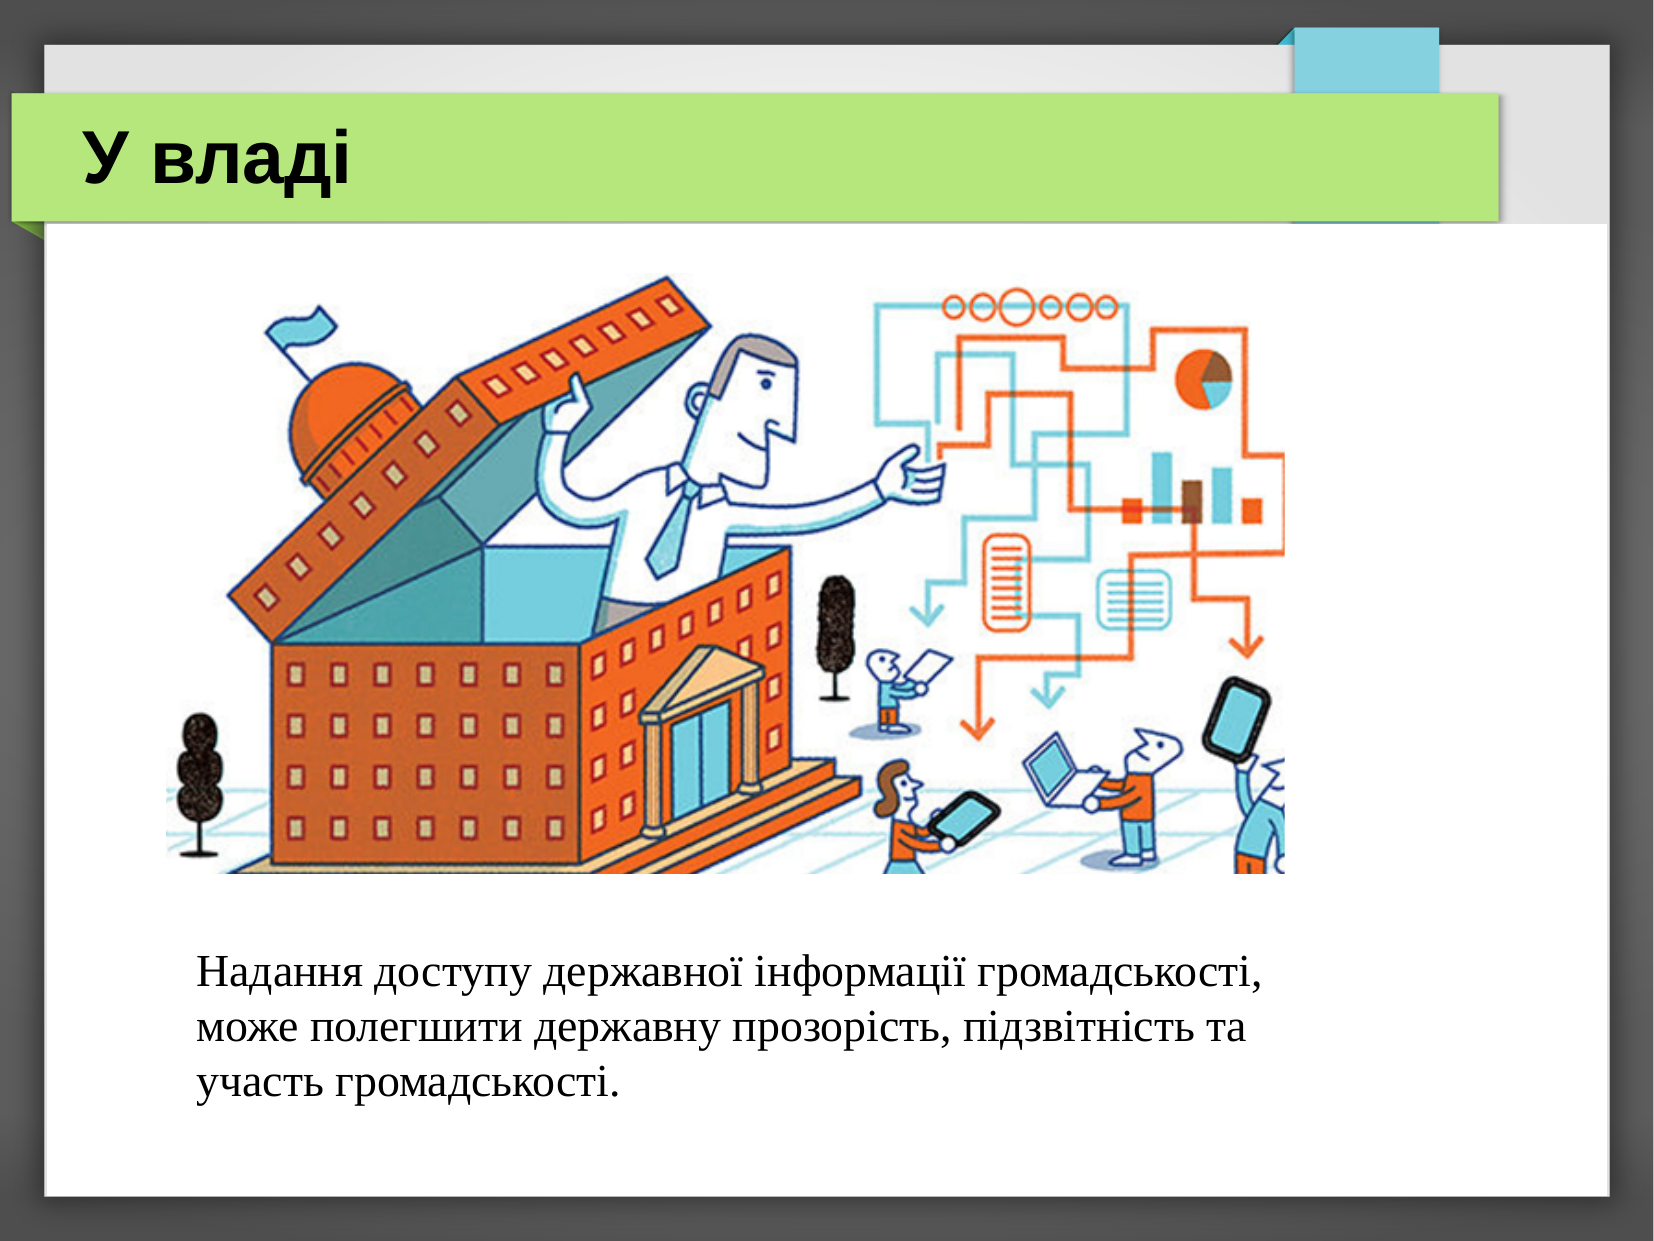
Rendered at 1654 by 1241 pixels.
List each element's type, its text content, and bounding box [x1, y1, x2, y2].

text_box Надання доступу державної інформації громадськості, може полегшити державну прозорість, підзвітність та участь громадськості. [181, 933, 1370, 1113]
text_box У владі [82, 108, 1264, 199]
picture [0, 0, 1654, 1241]
text_box [47, 224, 1607, 1196]
